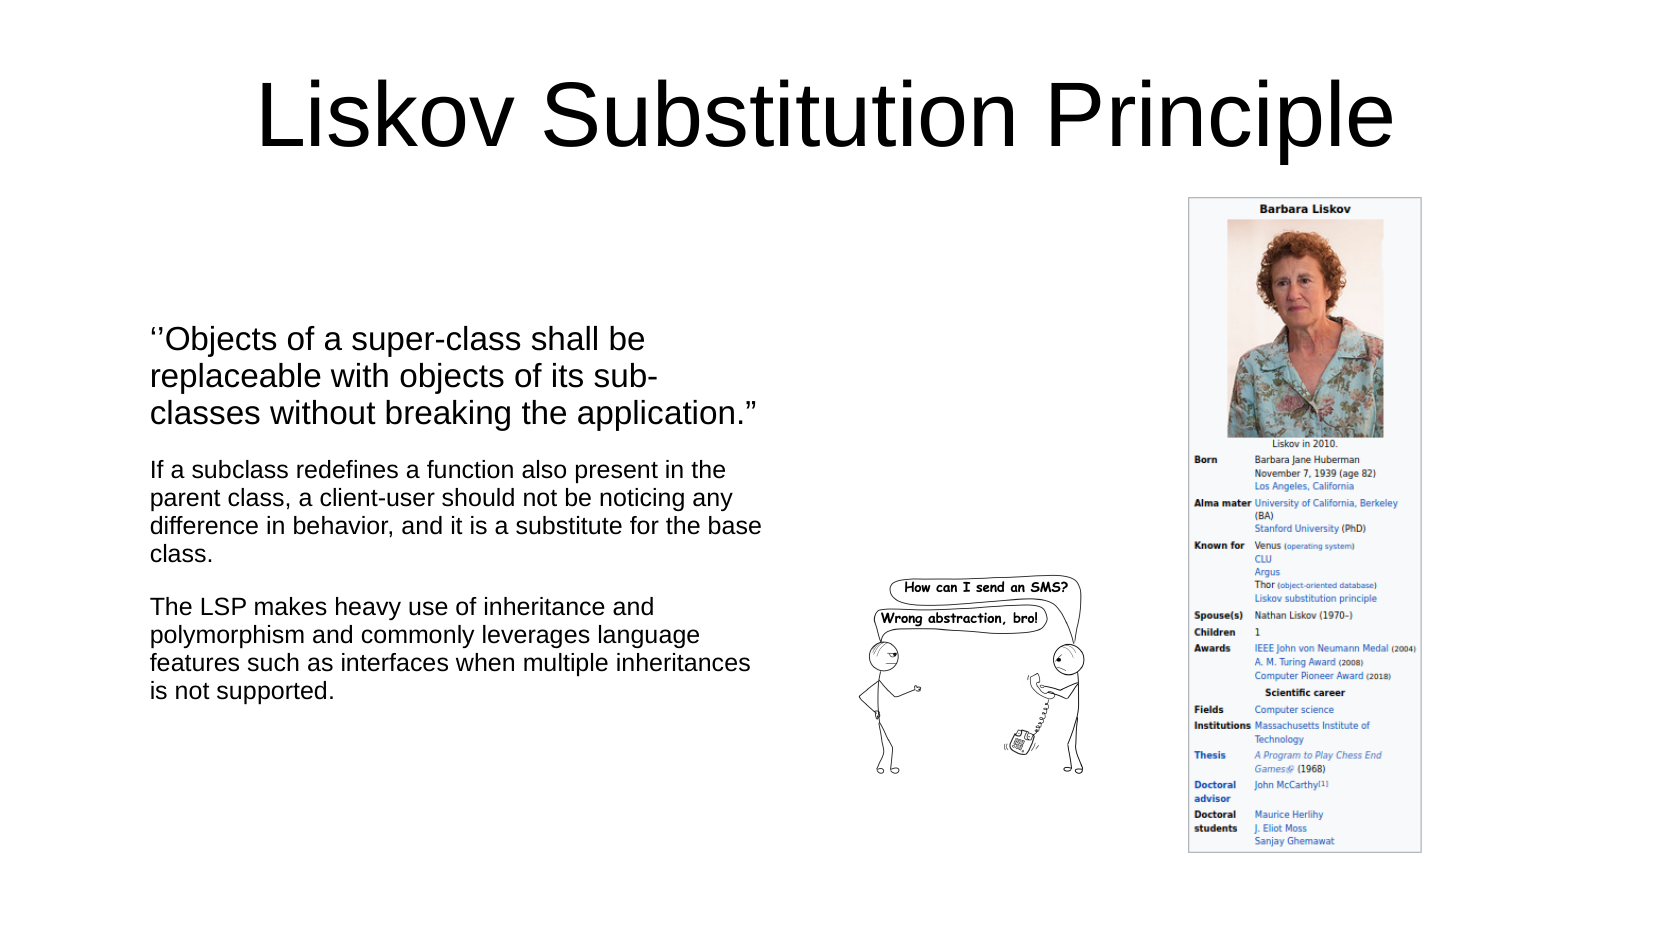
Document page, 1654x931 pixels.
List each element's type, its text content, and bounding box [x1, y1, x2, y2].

picture [1185, 194, 1427, 856]
picture [785, 569, 1141, 781]
title Liskov Substitution Principle [82, 37, 1571, 193]
text_box ‘’Objects of a super-class shall be replaceable with objects of its sub-classes without breaking the application.” If a subclass redefines a function also present in the parent class, a client-user should not be noticing any difference in behavior, and it is a substitute for the base class. The LSP makes heavy use of inheritance and polymorphism and commonly leverages language features such as interfaces when multiple inheritances is not supported. [135, 312, 781, 766]
